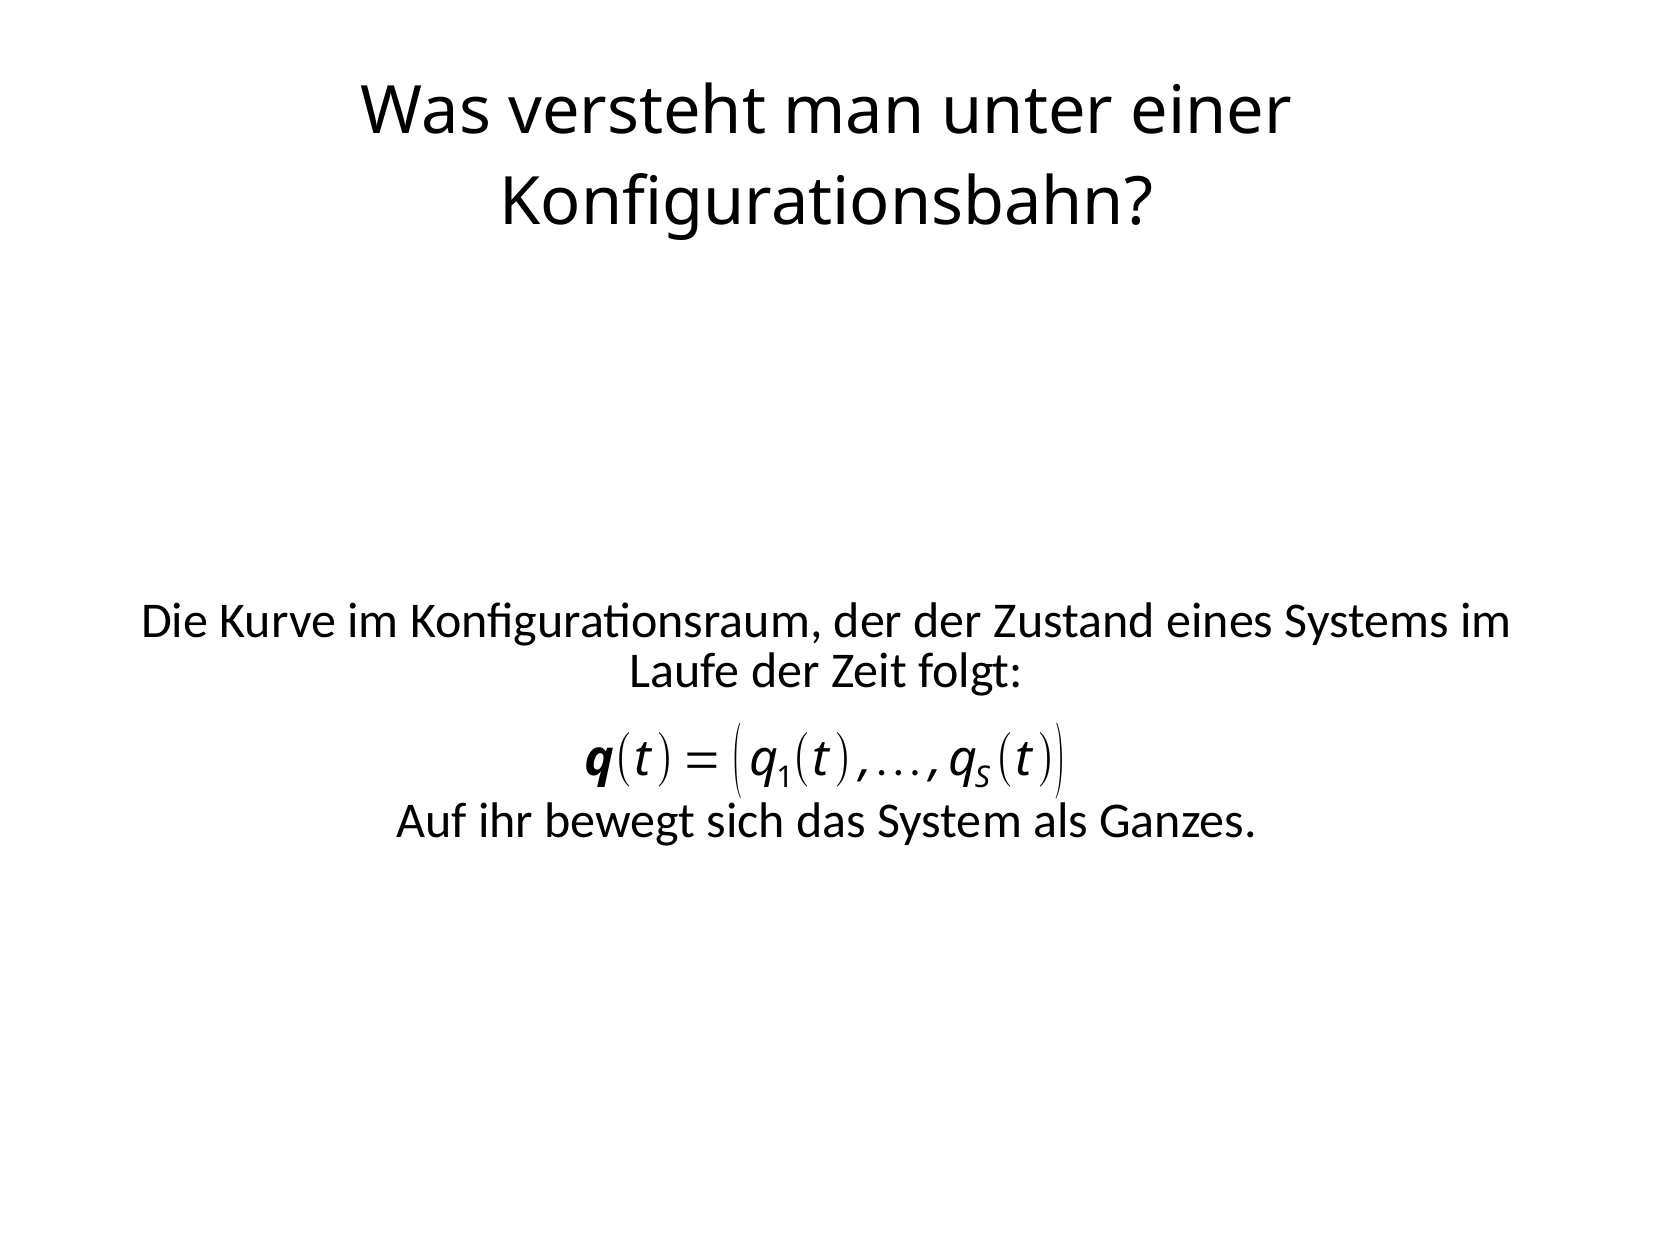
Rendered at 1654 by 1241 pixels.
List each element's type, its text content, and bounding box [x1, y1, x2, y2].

title Was versteht man unter einer Konfigurationsbahn? [82, 49, 1571, 257]
chart [578, 723, 1076, 800]
subtitle Die Kurve im Konfigurationsraum, der der Zustand eines Systems im Laufe der Zeit folgt: Auf ihr bewegt sich das System als Ganzes. [82, 290, 1571, 1010]
